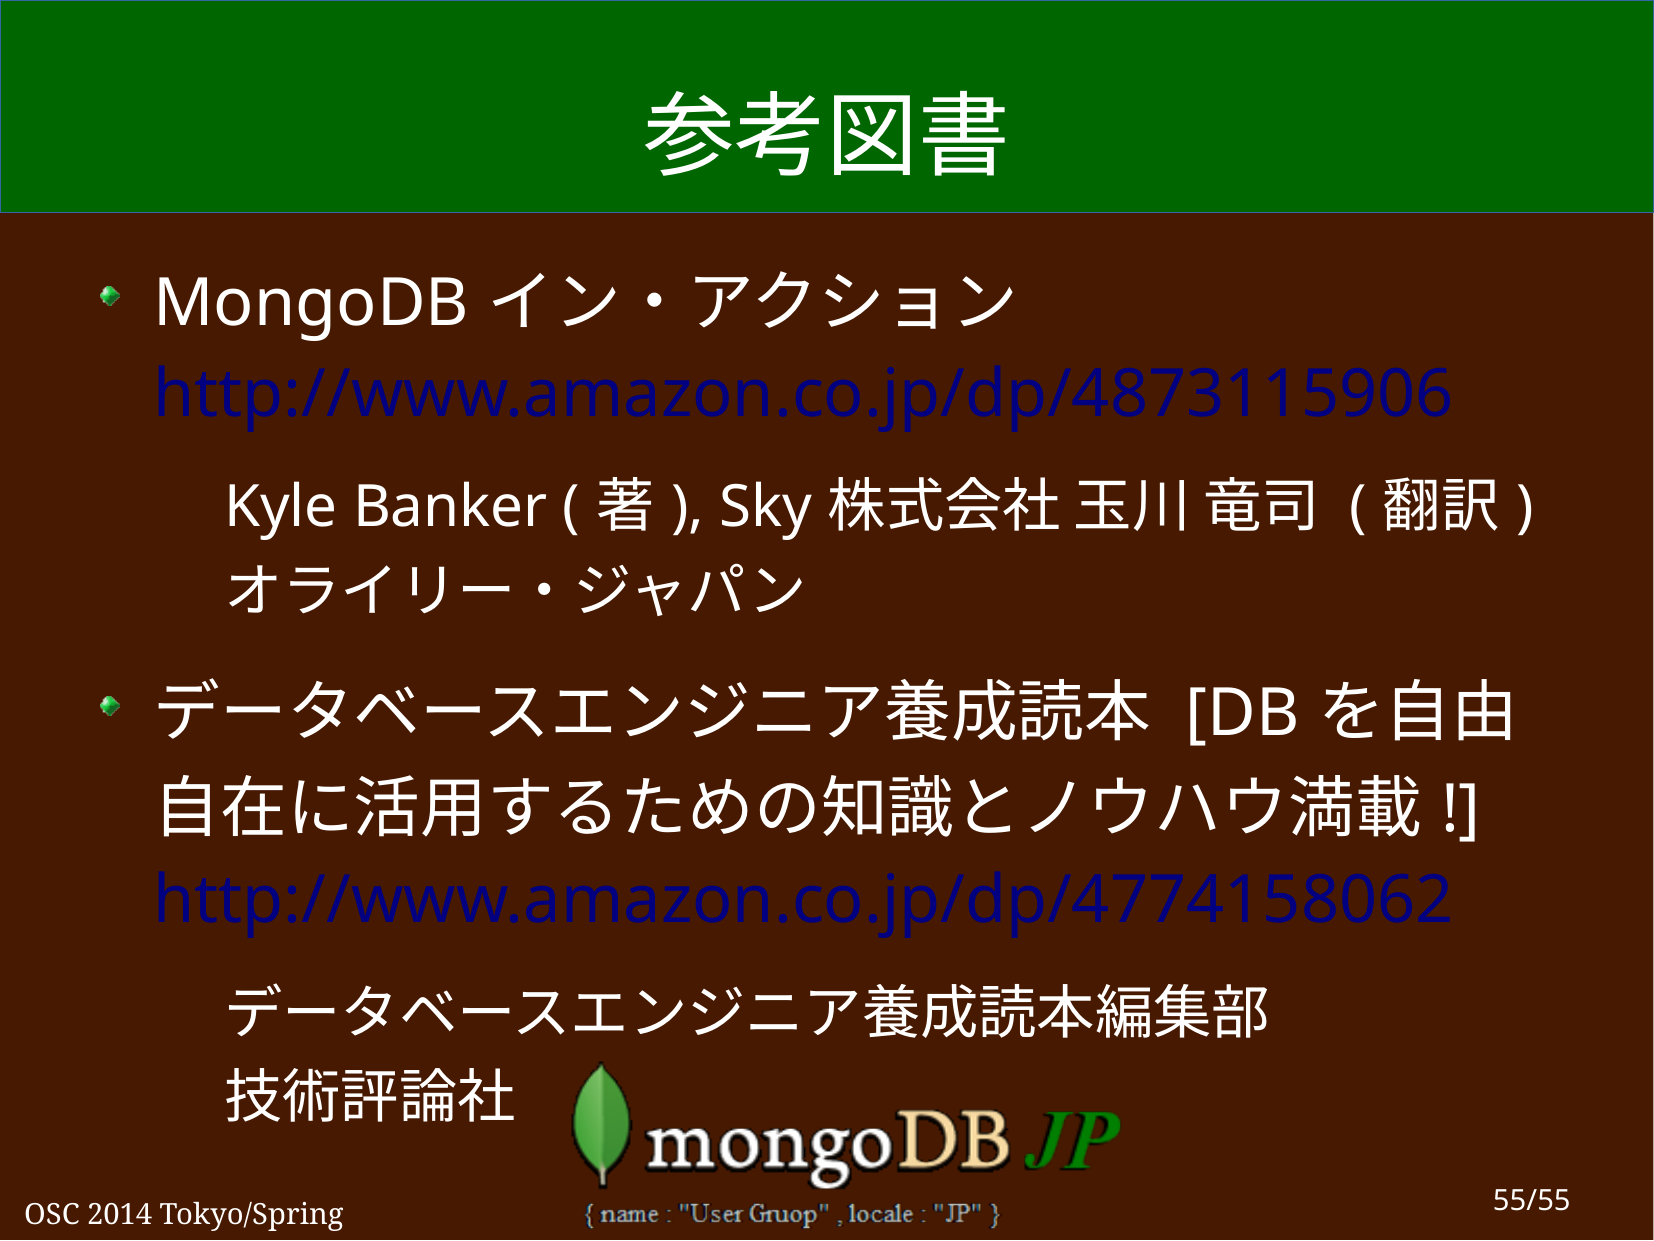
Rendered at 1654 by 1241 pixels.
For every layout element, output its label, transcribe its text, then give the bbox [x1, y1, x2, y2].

list MongoDBイン・アクション http://www.amazon.co.jp/dp/4873115906 Kyle Banker (著), Sky株式会社 玉川 竜司 (翻訳) オライリー・ジャパン データベースエンジニア養成読本 [DBを自由自在に活用するための知識とノウハウ満載!] http://www.amazon.co.jp/dp/4774158062 データベースエンジニア養成読本編集部 技術評論社​ [82, 247, 1571, 1052]
picture [566, 1058, 1140, 1241]
title 参考図書 [82, 49, 1571, 207]
